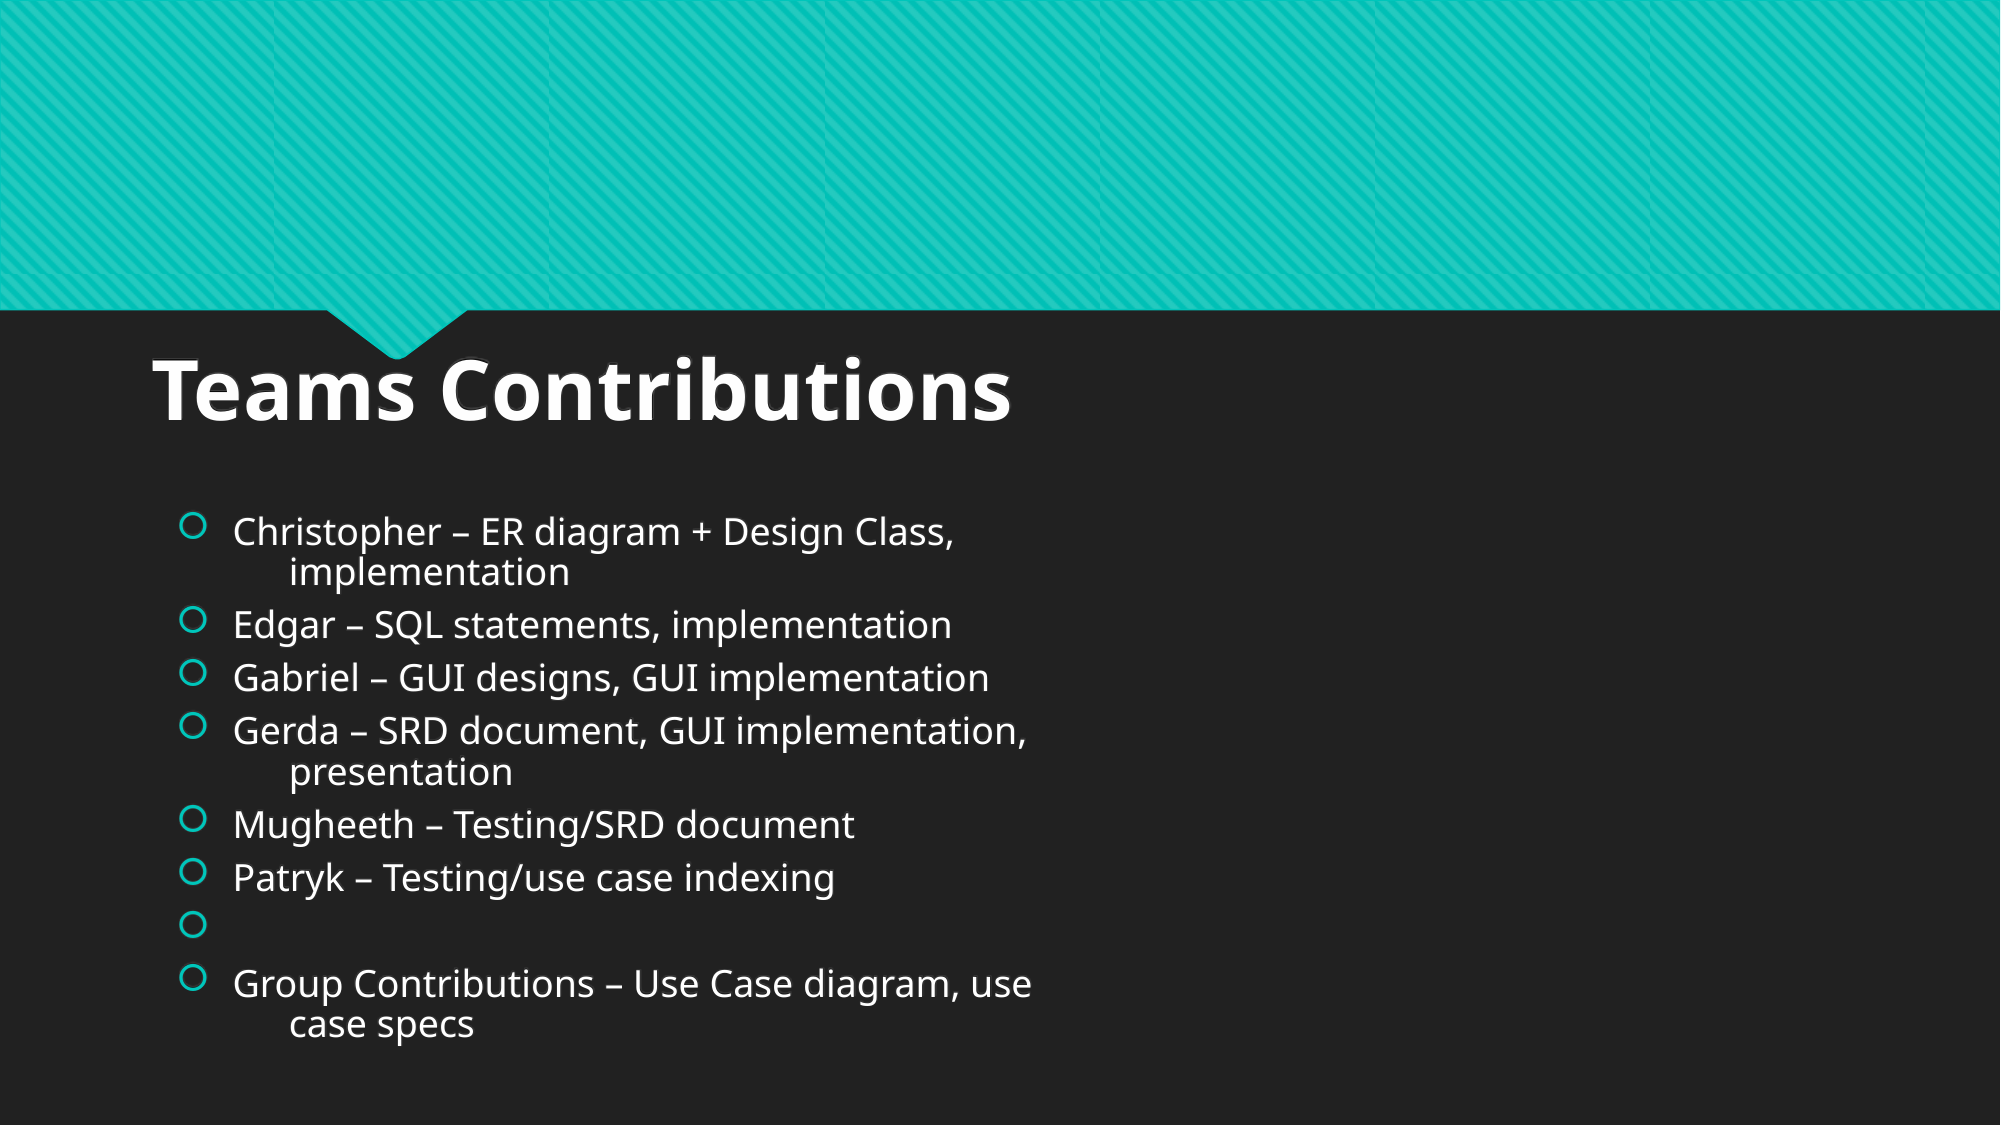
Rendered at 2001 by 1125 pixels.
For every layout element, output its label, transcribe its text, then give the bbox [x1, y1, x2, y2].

list Christopher – ER diagram + Design Class, implementation Edgar – SQL statements, implementation Gabriel – GUI designs, GUI implementation Gerda – SRD document, GUI implementation, presentation Mugheeth – Testing/SRD document Patryk – Testing/use case indexing Group Contributions – Use Case diagram, use case specs [161, 469, 1132, 1090]
title Teams Contributions [136, 266, 1531, 445]
